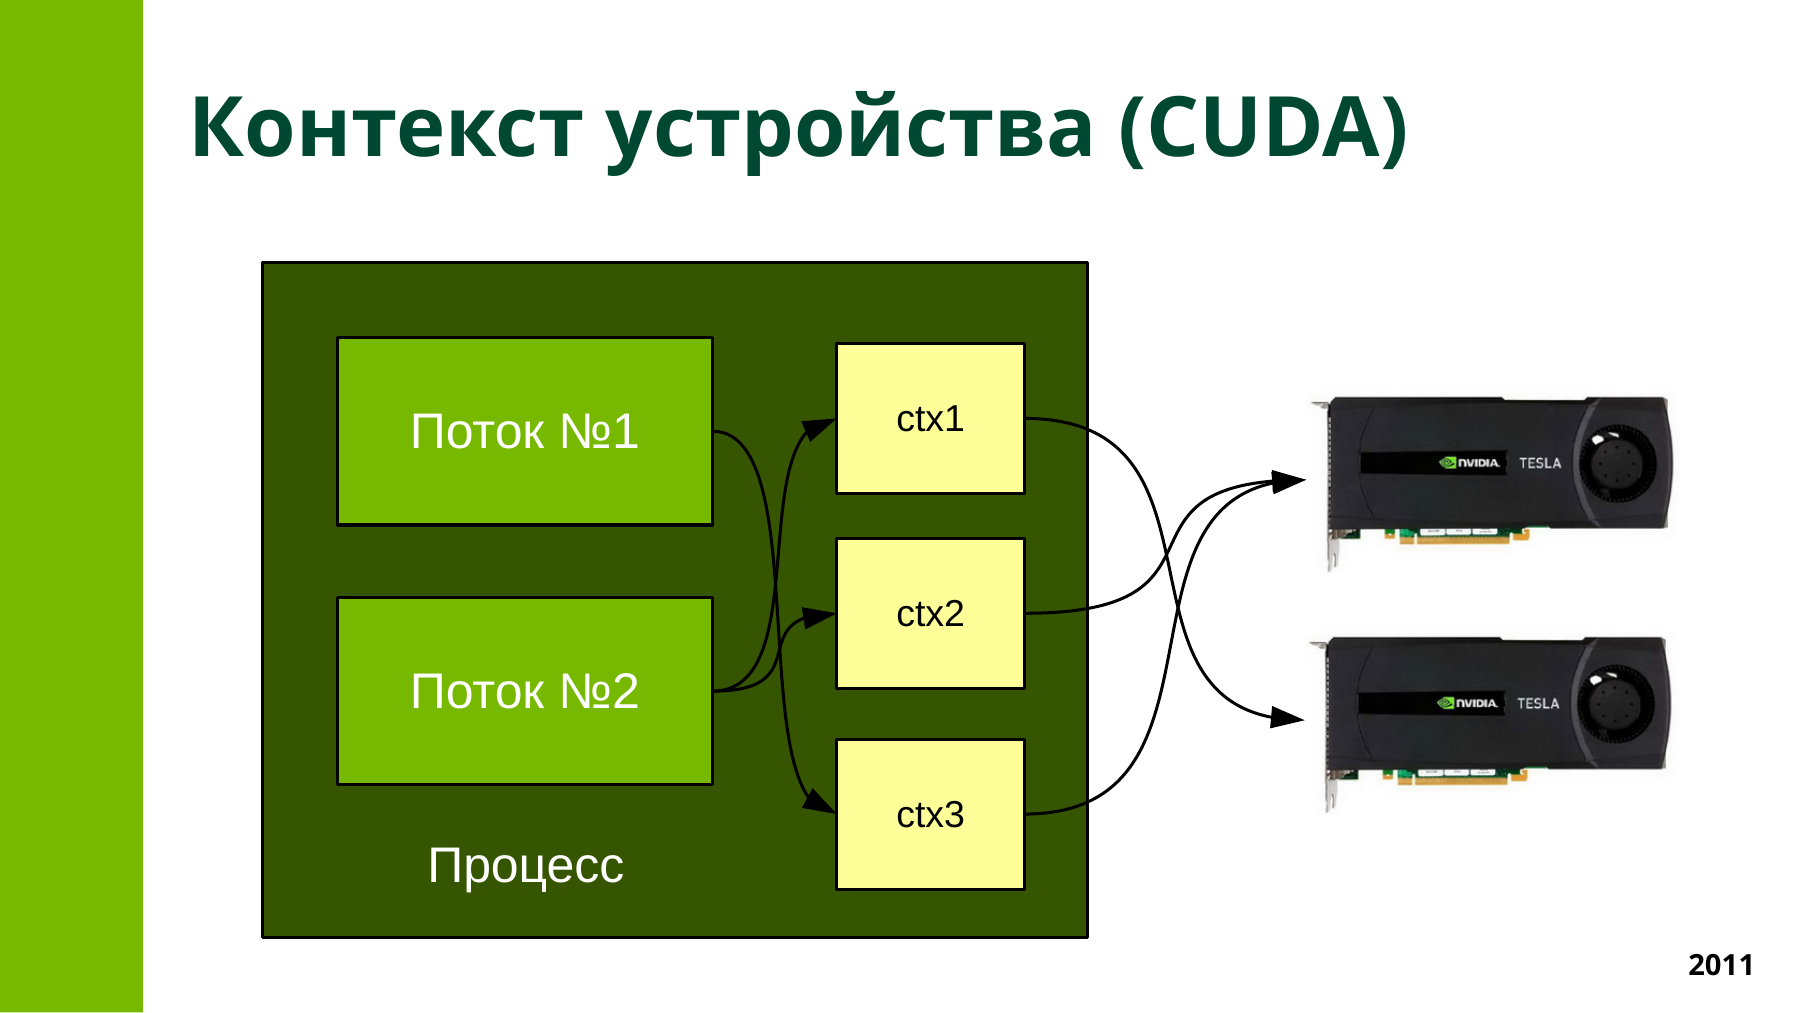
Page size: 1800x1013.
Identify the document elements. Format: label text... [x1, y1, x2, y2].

text_box Поток №2 [337, 597, 713, 785]
text_box [782, 611, 1088, 812]
text_box [738, 609, 778, 687]
text_box ctx1 [836, 343, 1025, 494]
text_box ctx3 [836, 739, 1025, 890]
text_box [778, 420, 1088, 637]
picture [1306, 385, 1682, 575]
text_box ctx2 [836, 538, 1025, 689]
text_box Поток №1 [337, 337, 713, 526]
text_box Процесс [412, 829, 641, 901]
text_box [262, 262, 1088, 938]
title Контекст устройства (CUDA) [188, 40, 1733, 211]
picture [1304, 625, 1680, 815]
